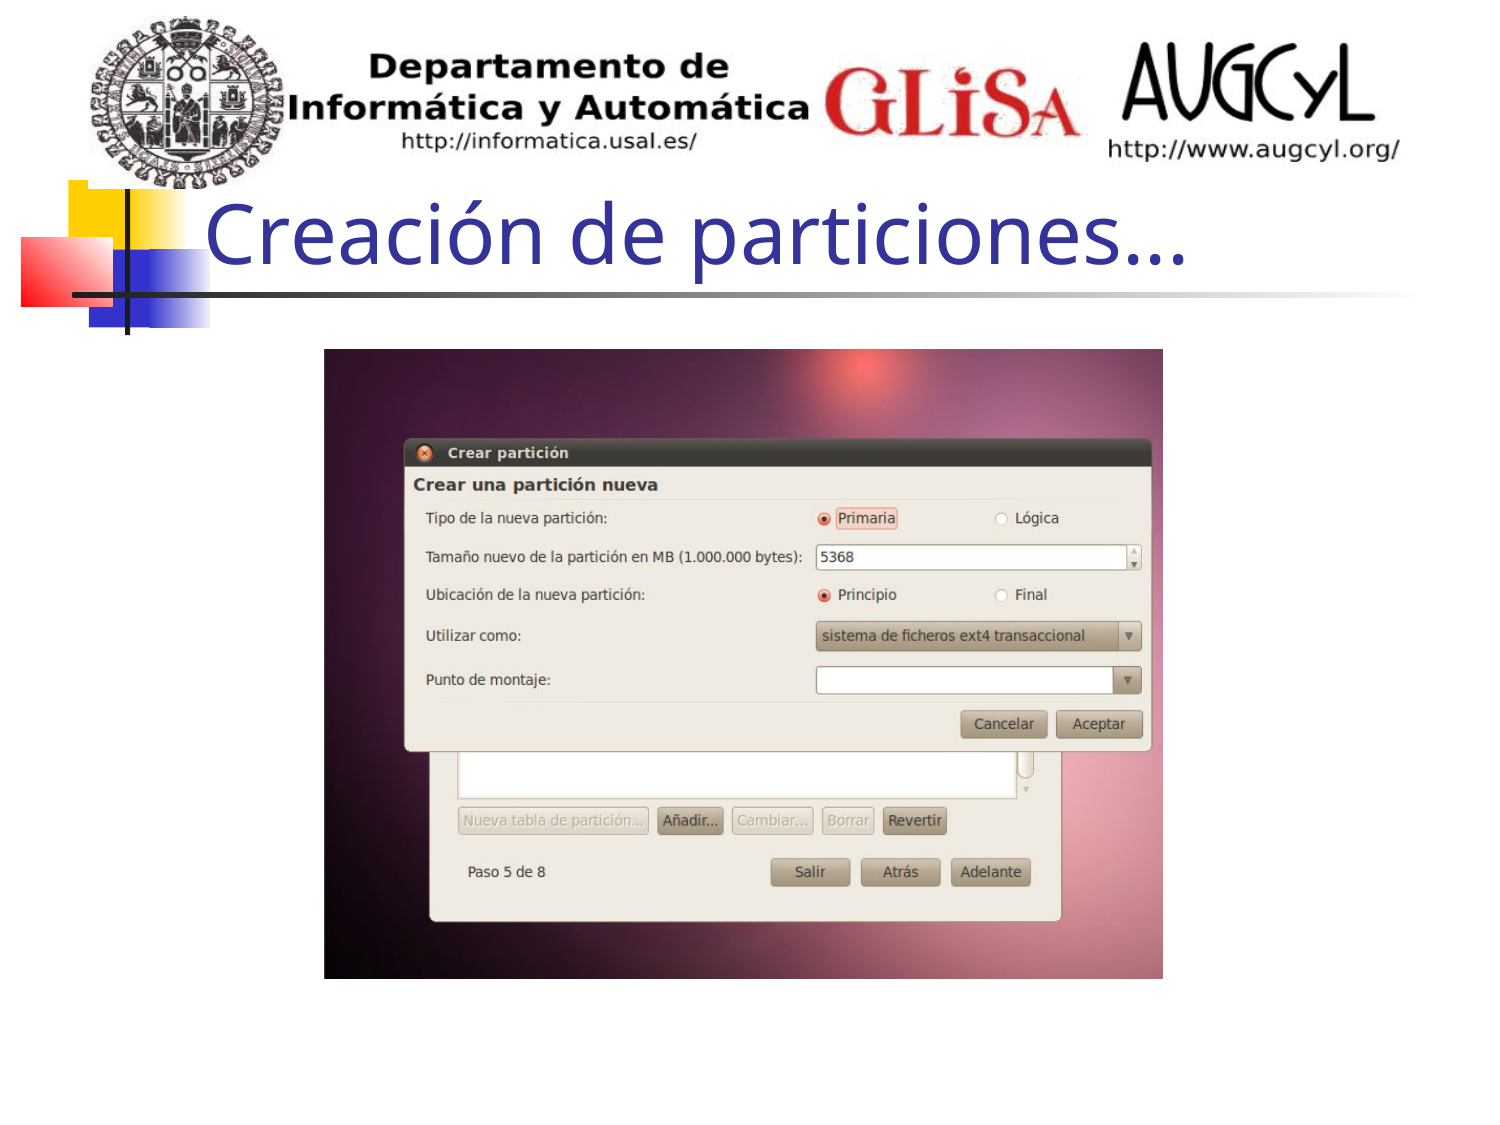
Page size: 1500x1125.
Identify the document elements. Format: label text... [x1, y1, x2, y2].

picture [324, 349, 1163, 979]
title Creación de particiones... [188, 101, 1468, 289]
picture [88, 15, 1422, 189]
